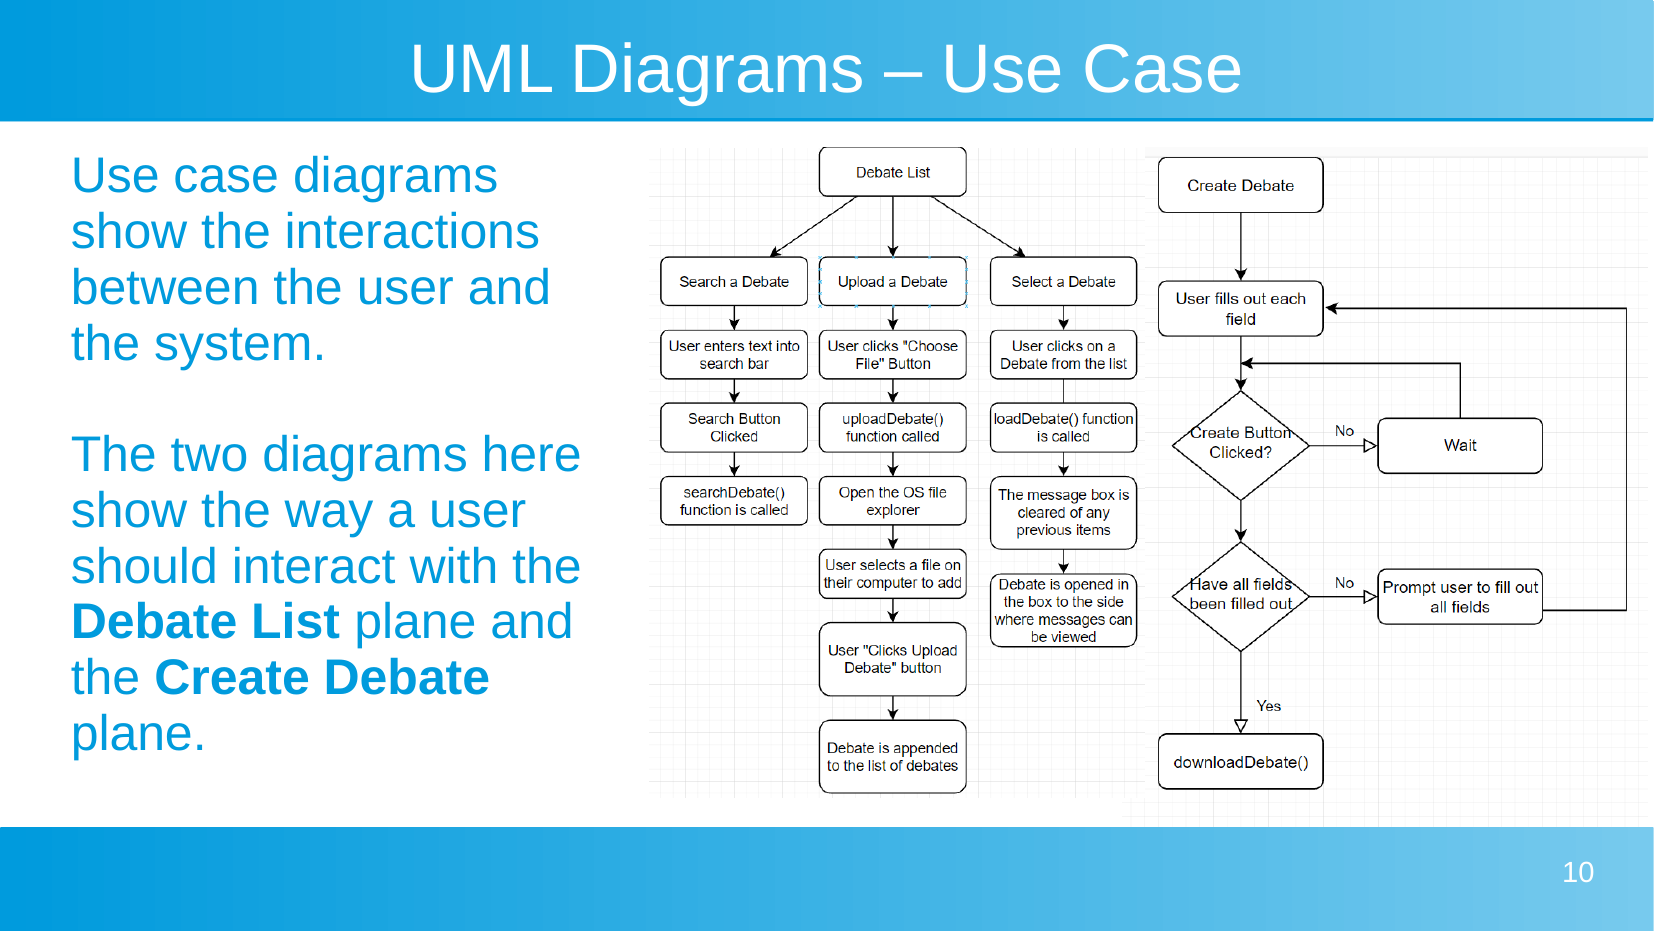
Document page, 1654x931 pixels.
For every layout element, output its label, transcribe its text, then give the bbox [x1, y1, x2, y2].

list Use case diagrams show the interactions between the user and the system. The two diagrams here show the way a user should interact with the Debate List plane and the Create Debate plane. [0, 147, 621, 739]
picture [649, 147, 1648, 827]
title UML Diagrams – Use Case [59, 29, 1595, 108]
